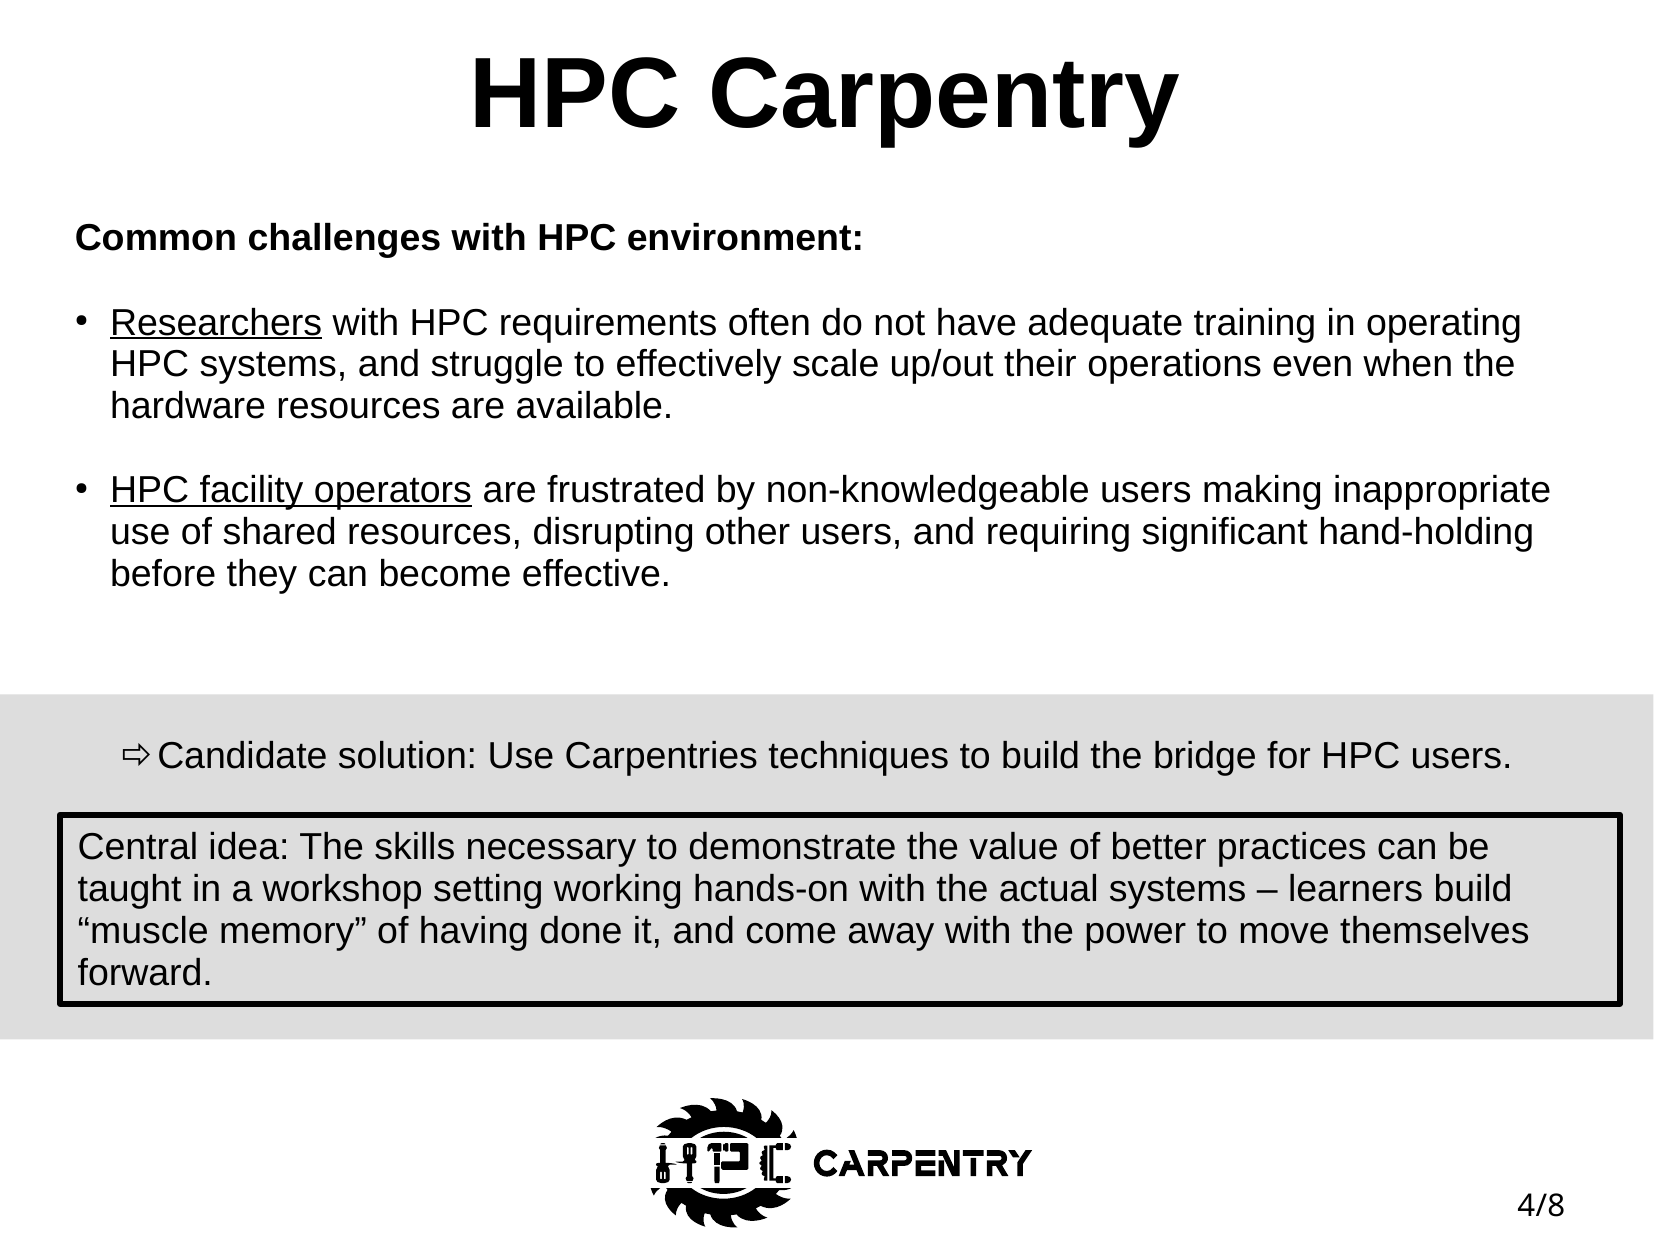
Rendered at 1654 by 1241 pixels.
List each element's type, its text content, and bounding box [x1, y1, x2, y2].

text_box [0, 694, 1654, 1040]
picture [586, 1066, 1097, 1241]
text_box Common challenges with HPC environment: Researchers with HPC requirements often do not have adequate training in operating HPC systems, and struggle to effectively scale up/out their operations even when the hardware resources are available. HPC facility operators are frustrated by non-knowledgeable users making inappropriate use of shared resources, disrupting other users, and requiring significant hand-holding before they can become effective. [60, 209, 1576, 603]
text_box Central idea: The skills necessary to demonstrate the value of better practices can be taught in a workshop setting working hands-on with the actual systems – learners build “muscle memory” of having done it, and come away with the power to move themselves forward. [60, 814, 1621, 1004]
text_box <number>/8 [1525, 1176, 1654, 1241]
text_box Candidate solution: Use Carpentries techniques to build the bridge for HPC users. [105, 726, 1591, 784]
text_box HPC Carpentry [45, 30, 1606, 166]
